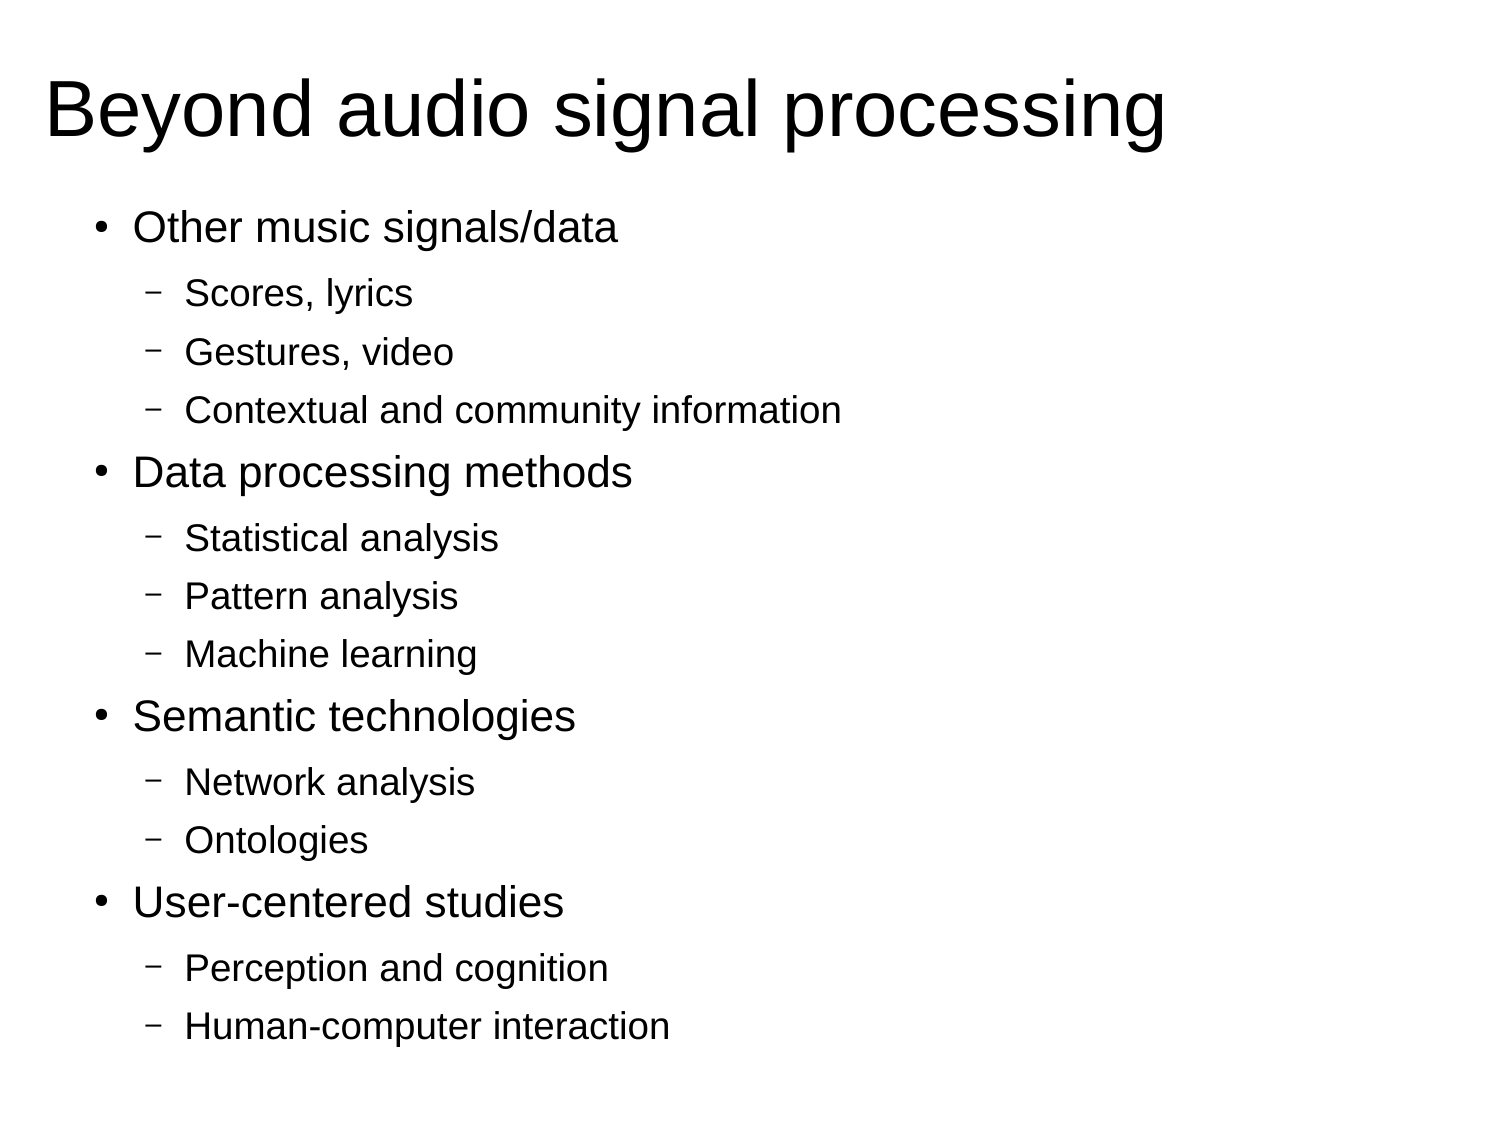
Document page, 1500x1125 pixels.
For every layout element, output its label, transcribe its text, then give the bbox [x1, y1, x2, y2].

title Beyond audio signal processing [44, 15, 1485, 204]
list Other music signals/data Scores, lyrics Gestures, video Contextual and community information Data processing methods Statistical analysis Pattern analysis Machine learning Semantic technologies Network analysis Ontologies User-centered studies Perception and cognition Human-computer interaction [80, 203, 1431, 1051]
